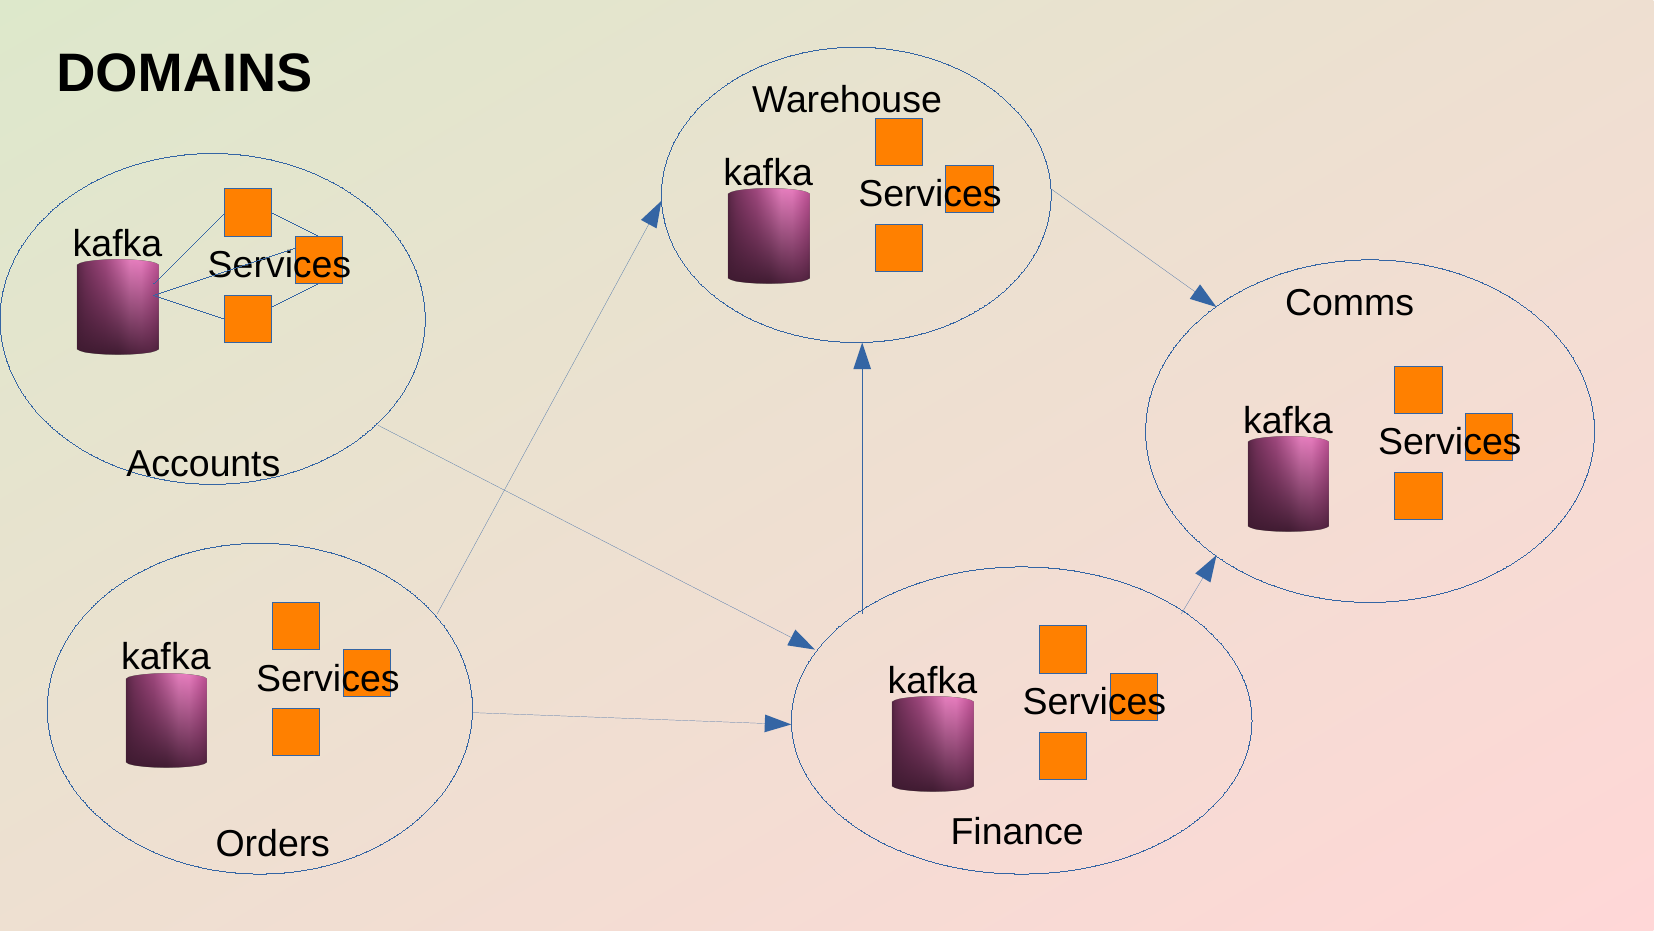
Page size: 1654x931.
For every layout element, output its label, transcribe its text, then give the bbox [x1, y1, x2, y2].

text_box [1145, 259, 1595, 603]
text_box Services [241, 649, 415, 707]
text_box Orders [200, 814, 345, 872]
text_box Services [843, 165, 1017, 223]
text_box Services [192, 236, 367, 294]
text_box kafka [1228, 392, 1348, 449]
text_box Comms [1270, 273, 1430, 331]
text_box Accounts [111, 434, 296, 504]
text_box [47, 543, 473, 868]
text_box [661, 47, 1052, 343]
text_box kafka [708, 143, 828, 201]
text_box [0, 153, 426, 472]
text_box kafka [106, 628, 226, 686]
text_box [791, 566, 1253, 875]
text_box Services [1007, 673, 1182, 731]
text_box kafka [57, 214, 178, 272]
text_box kafka [872, 651, 993, 709]
text_box Services [1363, 413, 1537, 471]
text_box DOMAINS [41, 35, 328, 111]
text_box Finance [935, 803, 1099, 860]
text_box Warehouse [737, 70, 957, 128]
